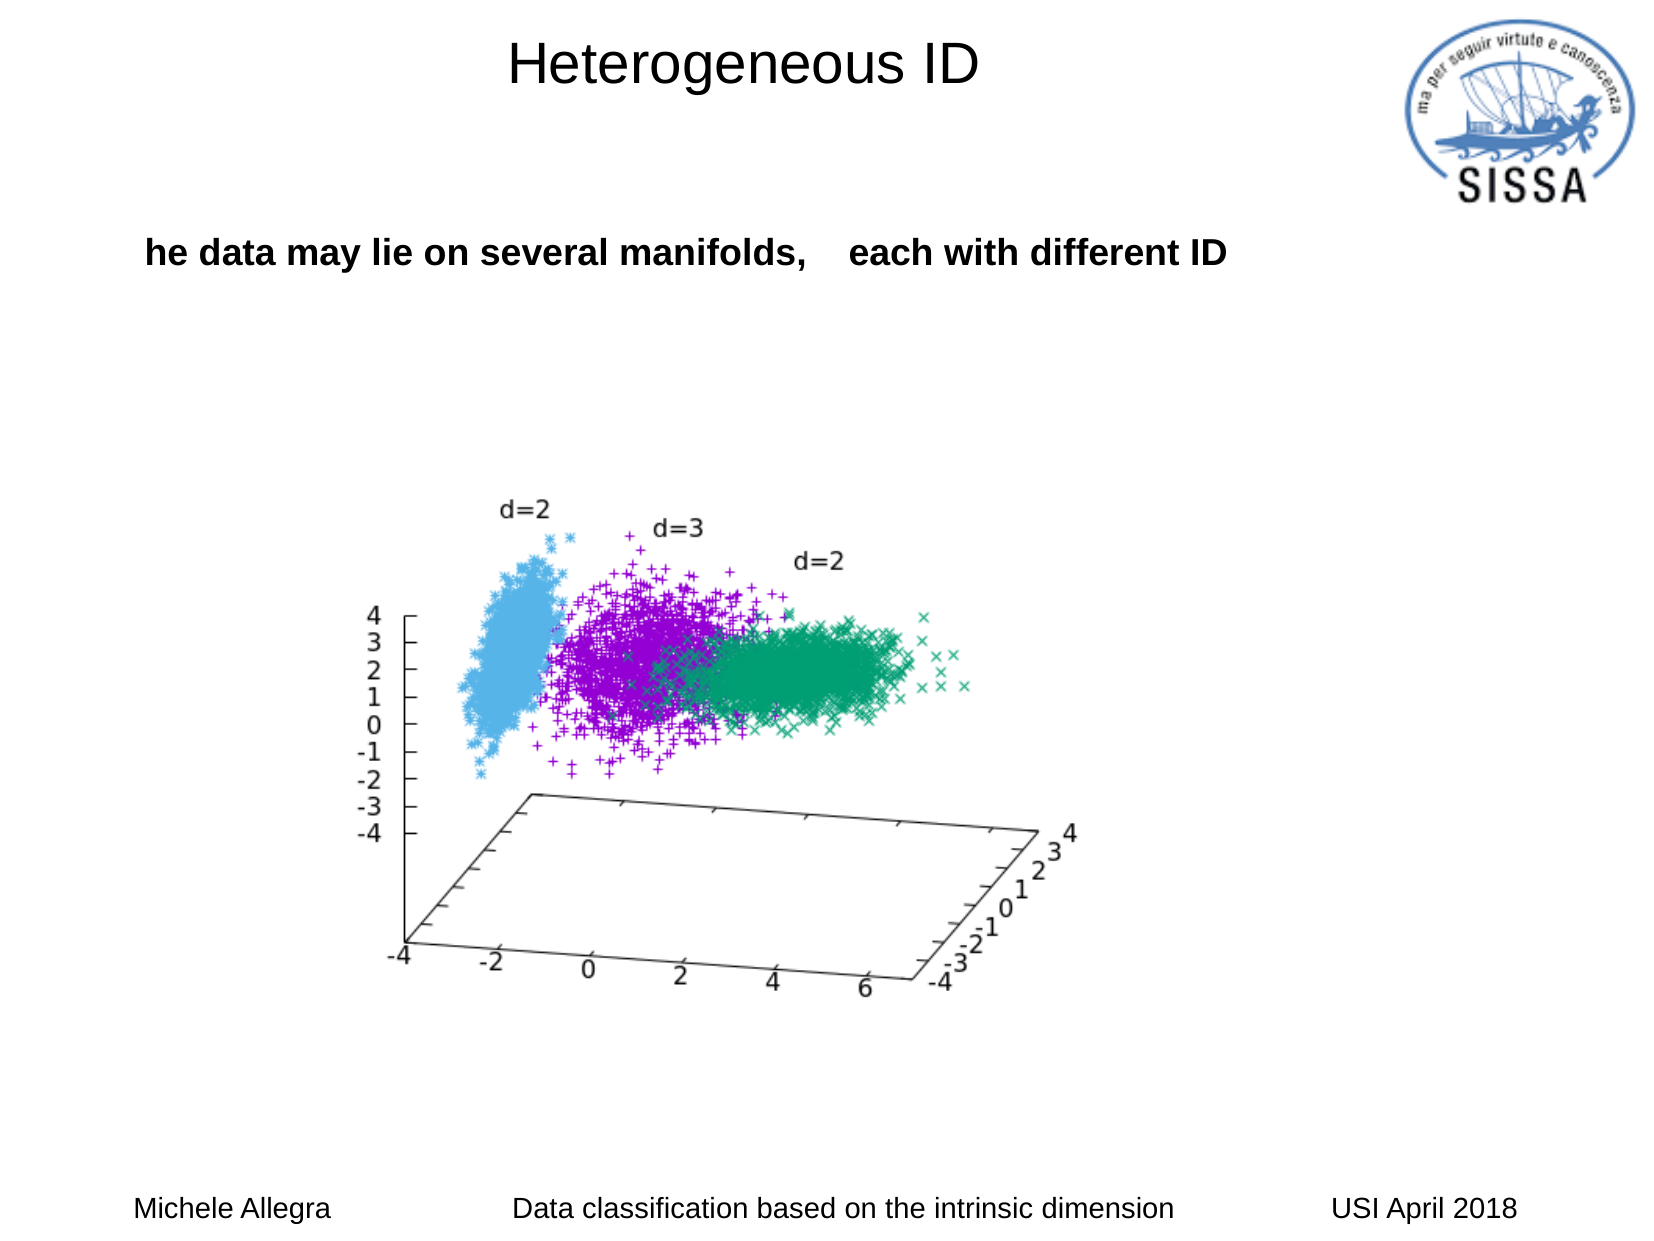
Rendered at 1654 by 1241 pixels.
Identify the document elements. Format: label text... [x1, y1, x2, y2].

text_box he data may lie on several manifolds, each with different ID [94, 224, 1394, 996]
subtitle [82, 198, 1571, 1111]
picture [1391, 16, 1652, 207]
title Heterogeneous ID [118, 30, 1371, 161]
title Michele Allegra Data classification based on the intrinsic dimension USI April 2018 [82, 1171, 1571, 1241]
picture [221, 350, 1222, 1113]
